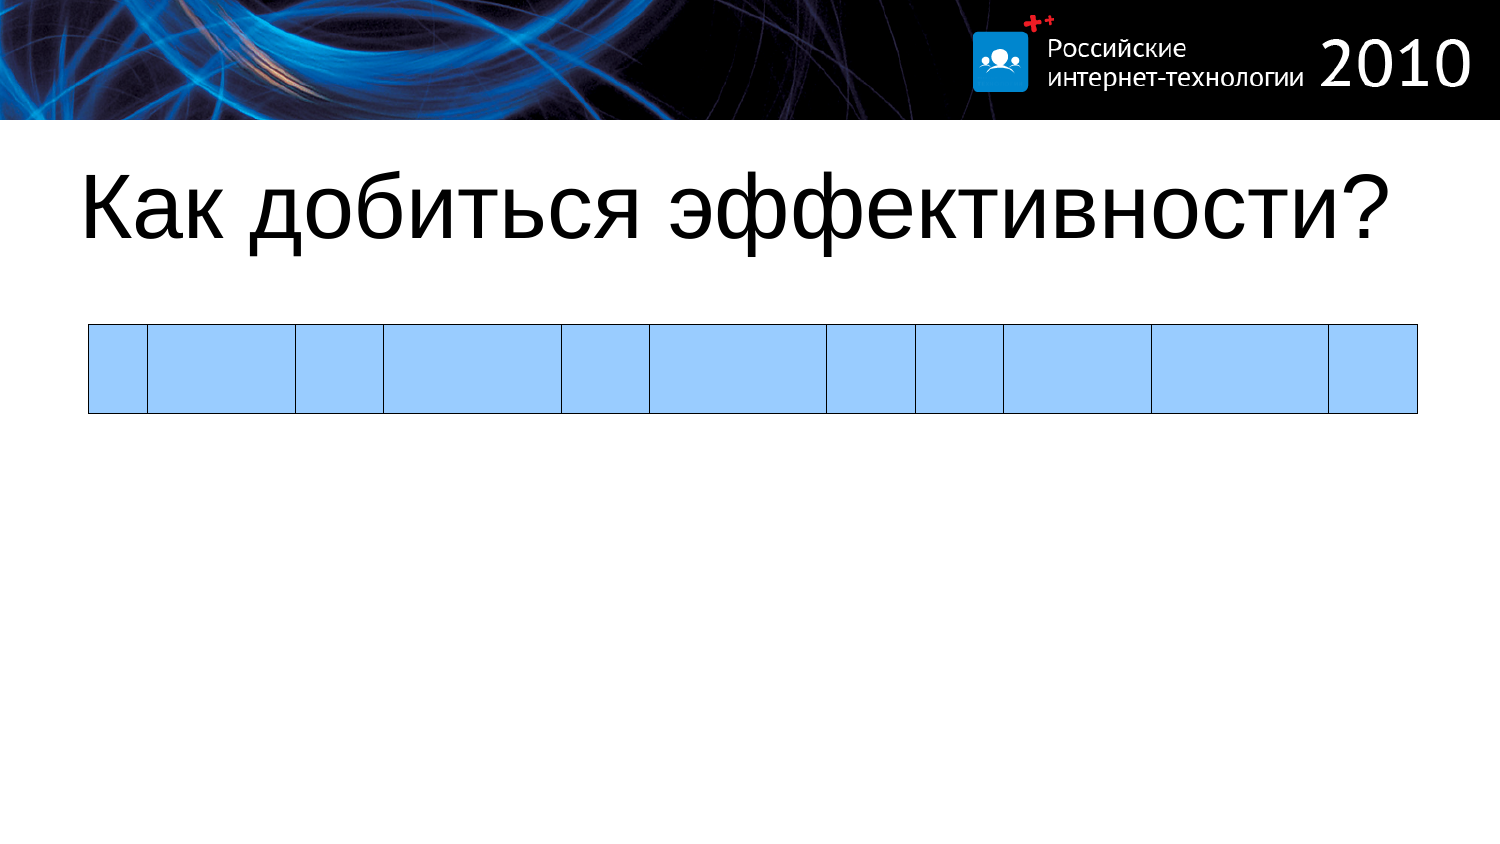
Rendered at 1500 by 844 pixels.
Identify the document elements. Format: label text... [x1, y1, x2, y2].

text_box [88, 324, 1418, 414]
picture [0, 0, 1500, 120]
title Как добиться эффективности? [79, 149, 1430, 264]
